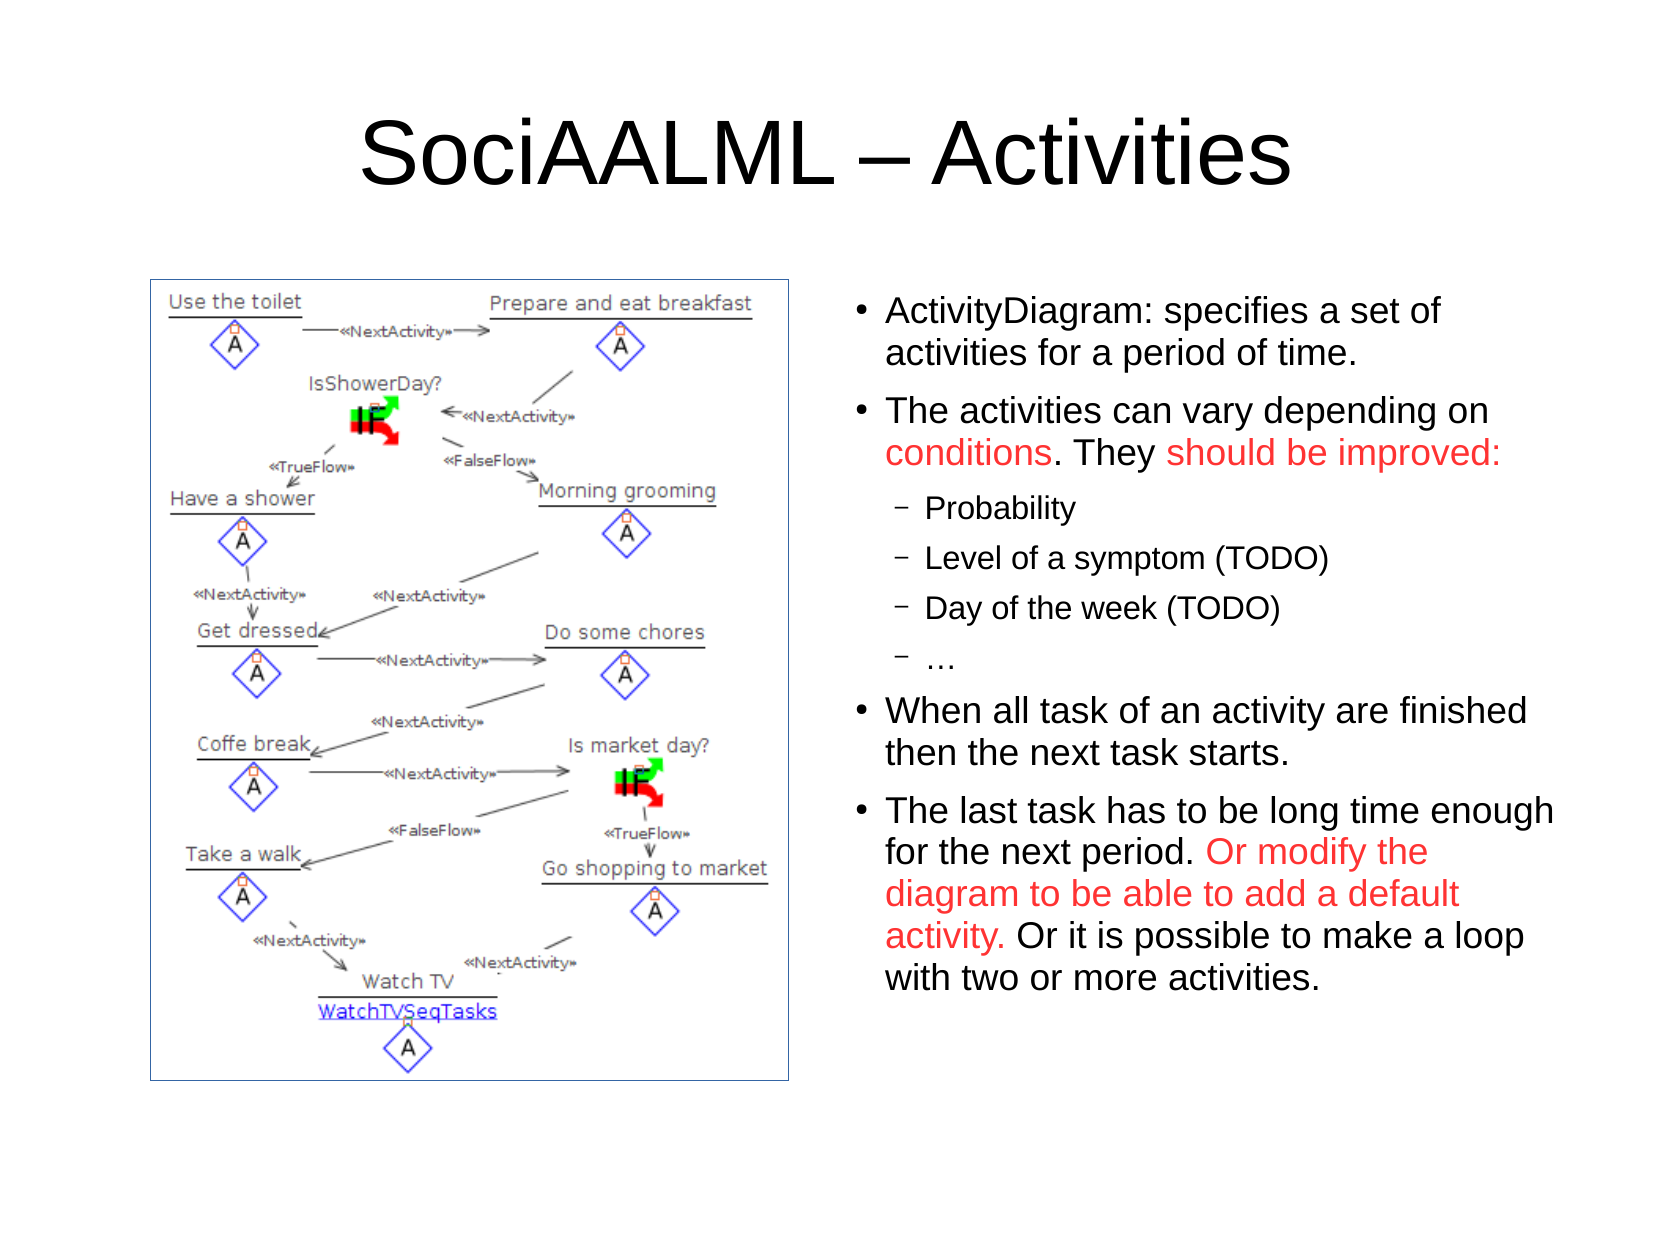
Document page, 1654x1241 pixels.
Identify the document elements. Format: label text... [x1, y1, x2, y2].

title SociAALML – Activities [82, 49, 1571, 257]
list ActivityDiagram: specifies a set of activities for a period of time. The activities can vary depending on conditions. They should be improved: Probability Level of a symptom (TODO) Day of the week (TODO) … When all task of an activity are finished then the next task starts. The last task has to be long time enough for the next period. Or modify the diagram to be able to add a default activity. Or it is possible to make a loop with two or more activities. [845, 290, 1572, 1010]
picture [150, 279, 789, 1081]
